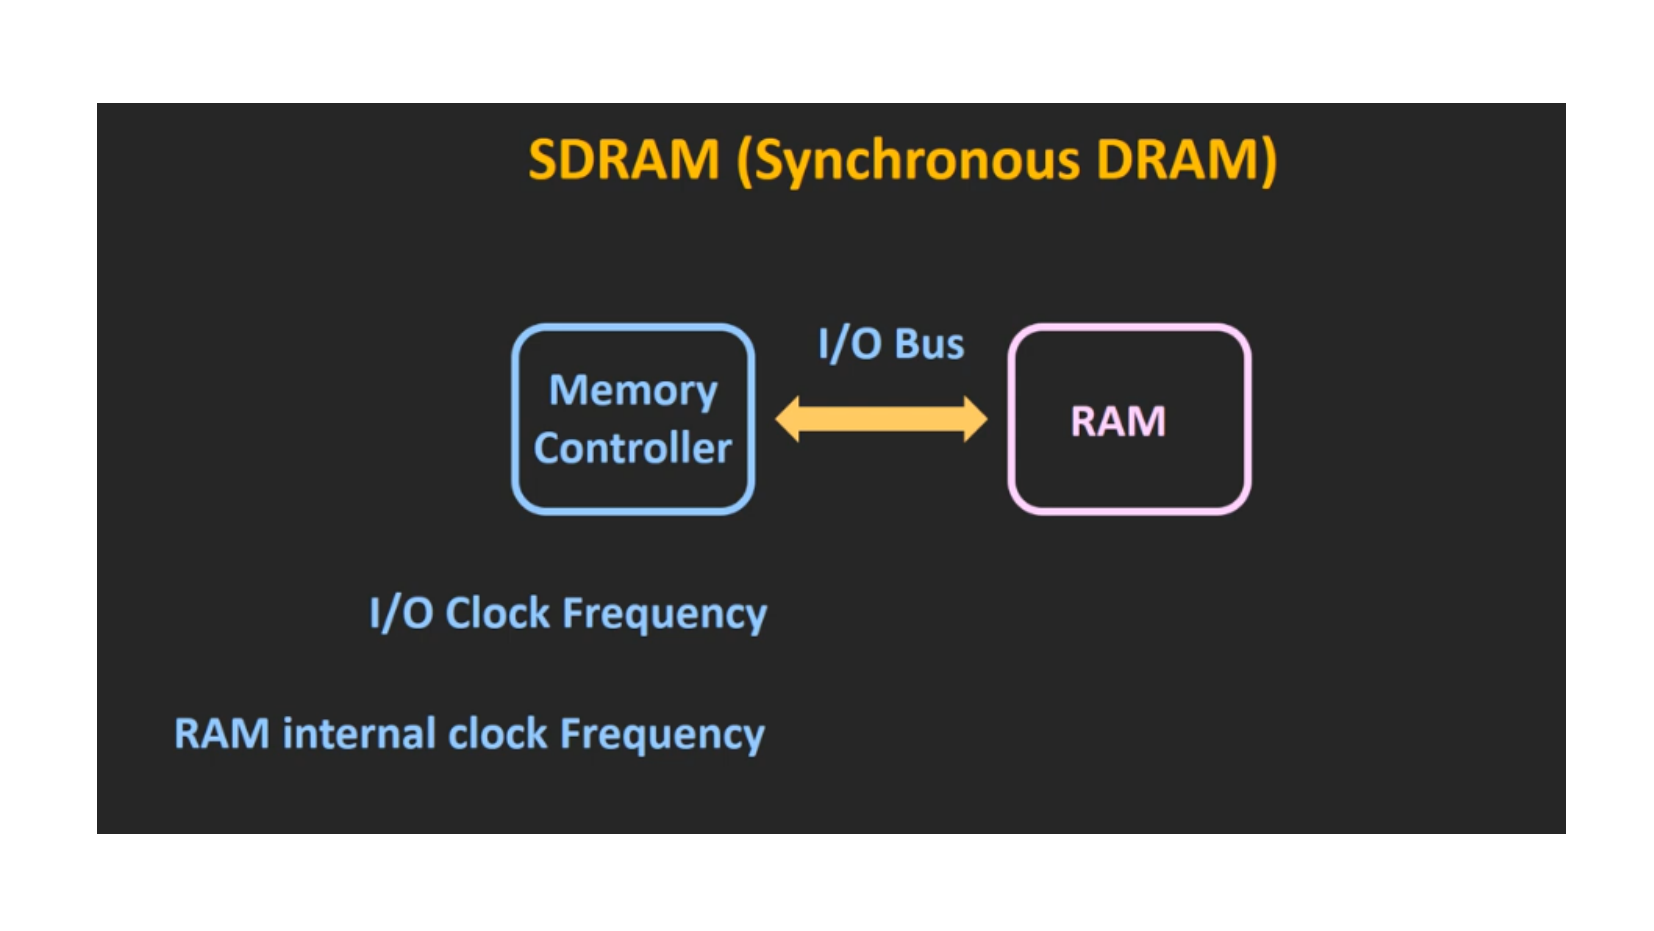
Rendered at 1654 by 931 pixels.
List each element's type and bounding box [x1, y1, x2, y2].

picture [97, 103, 1566, 834]
